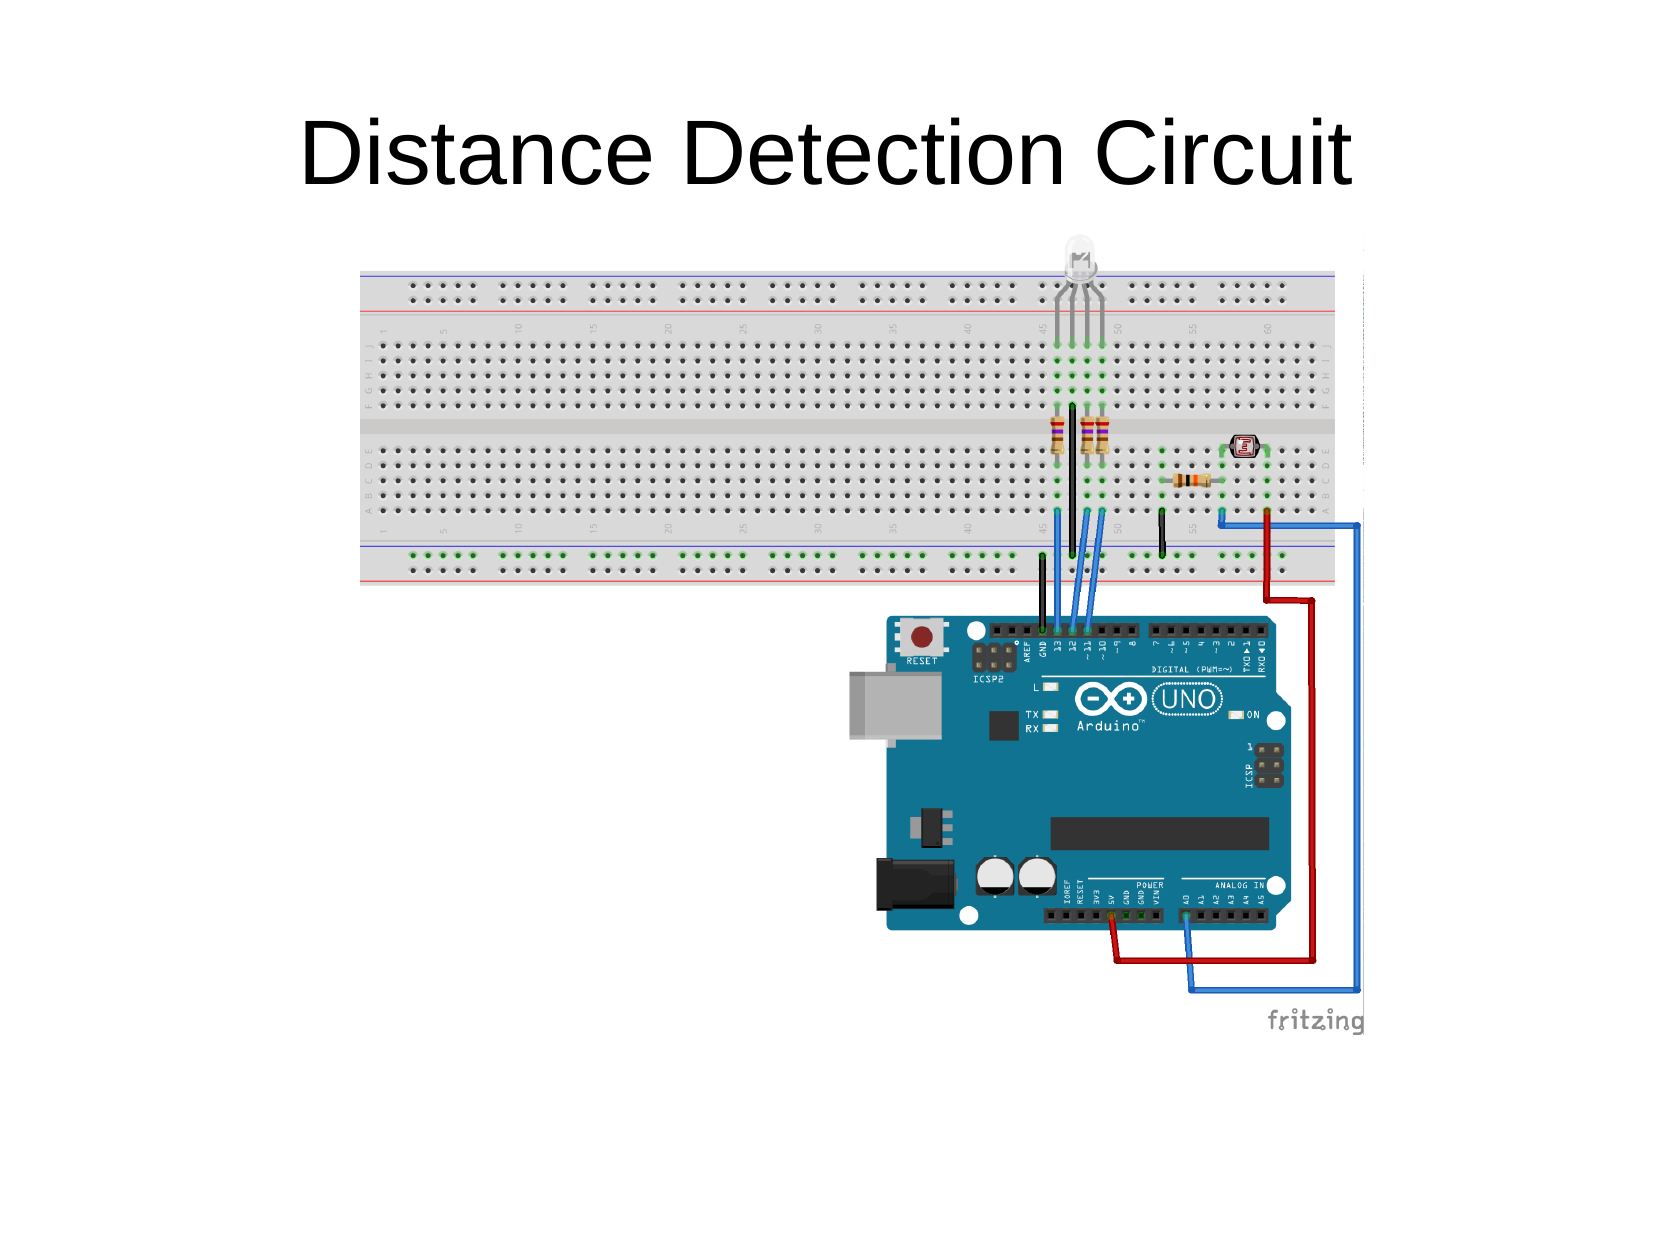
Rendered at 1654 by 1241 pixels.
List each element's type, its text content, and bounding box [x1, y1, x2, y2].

picture [360, 234, 1364, 1036]
title Distance Detection Circuit [82, 49, 1571, 257]
